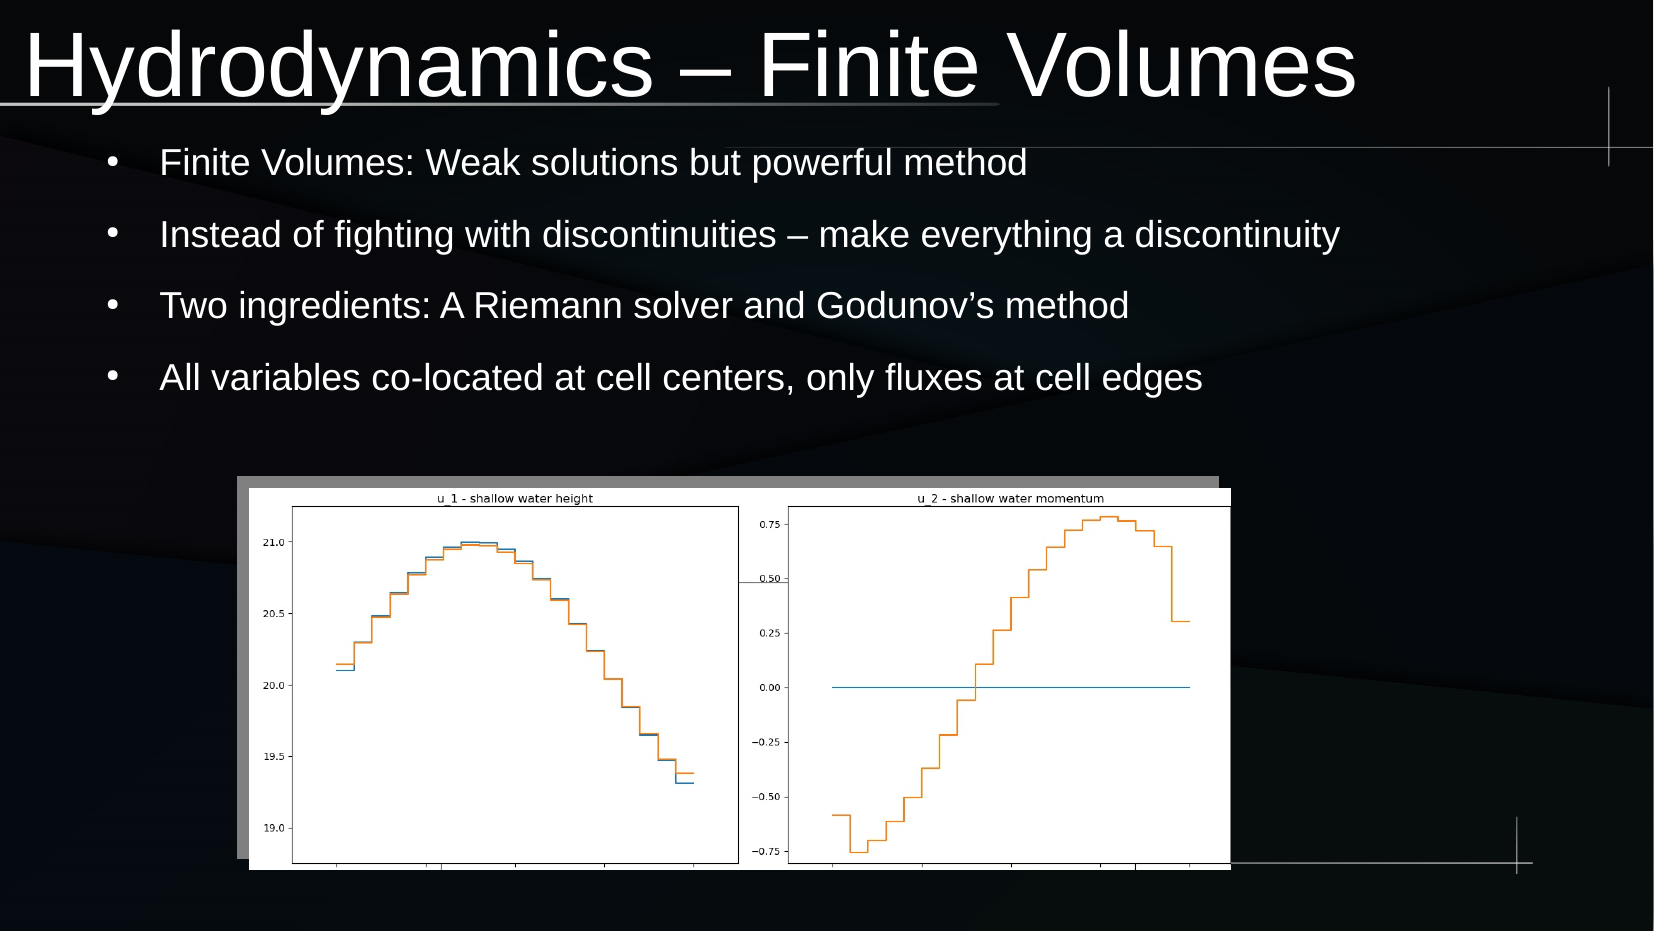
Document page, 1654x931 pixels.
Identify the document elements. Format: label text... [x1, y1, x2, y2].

picture [0, 0, 1654, 931]
list Finite Volumes: Weak solutions but powerful method Instead of fighting with discontinuities – make everything a discontinuity Two ingredients: A Riemann solver and Godunov’s method All variables co-located at cell centers, only fluxes at cell edges [88, 141, 1577, 681]
title Hydrodynamics – Finite Volumes [23, 11, 1589, 119]
